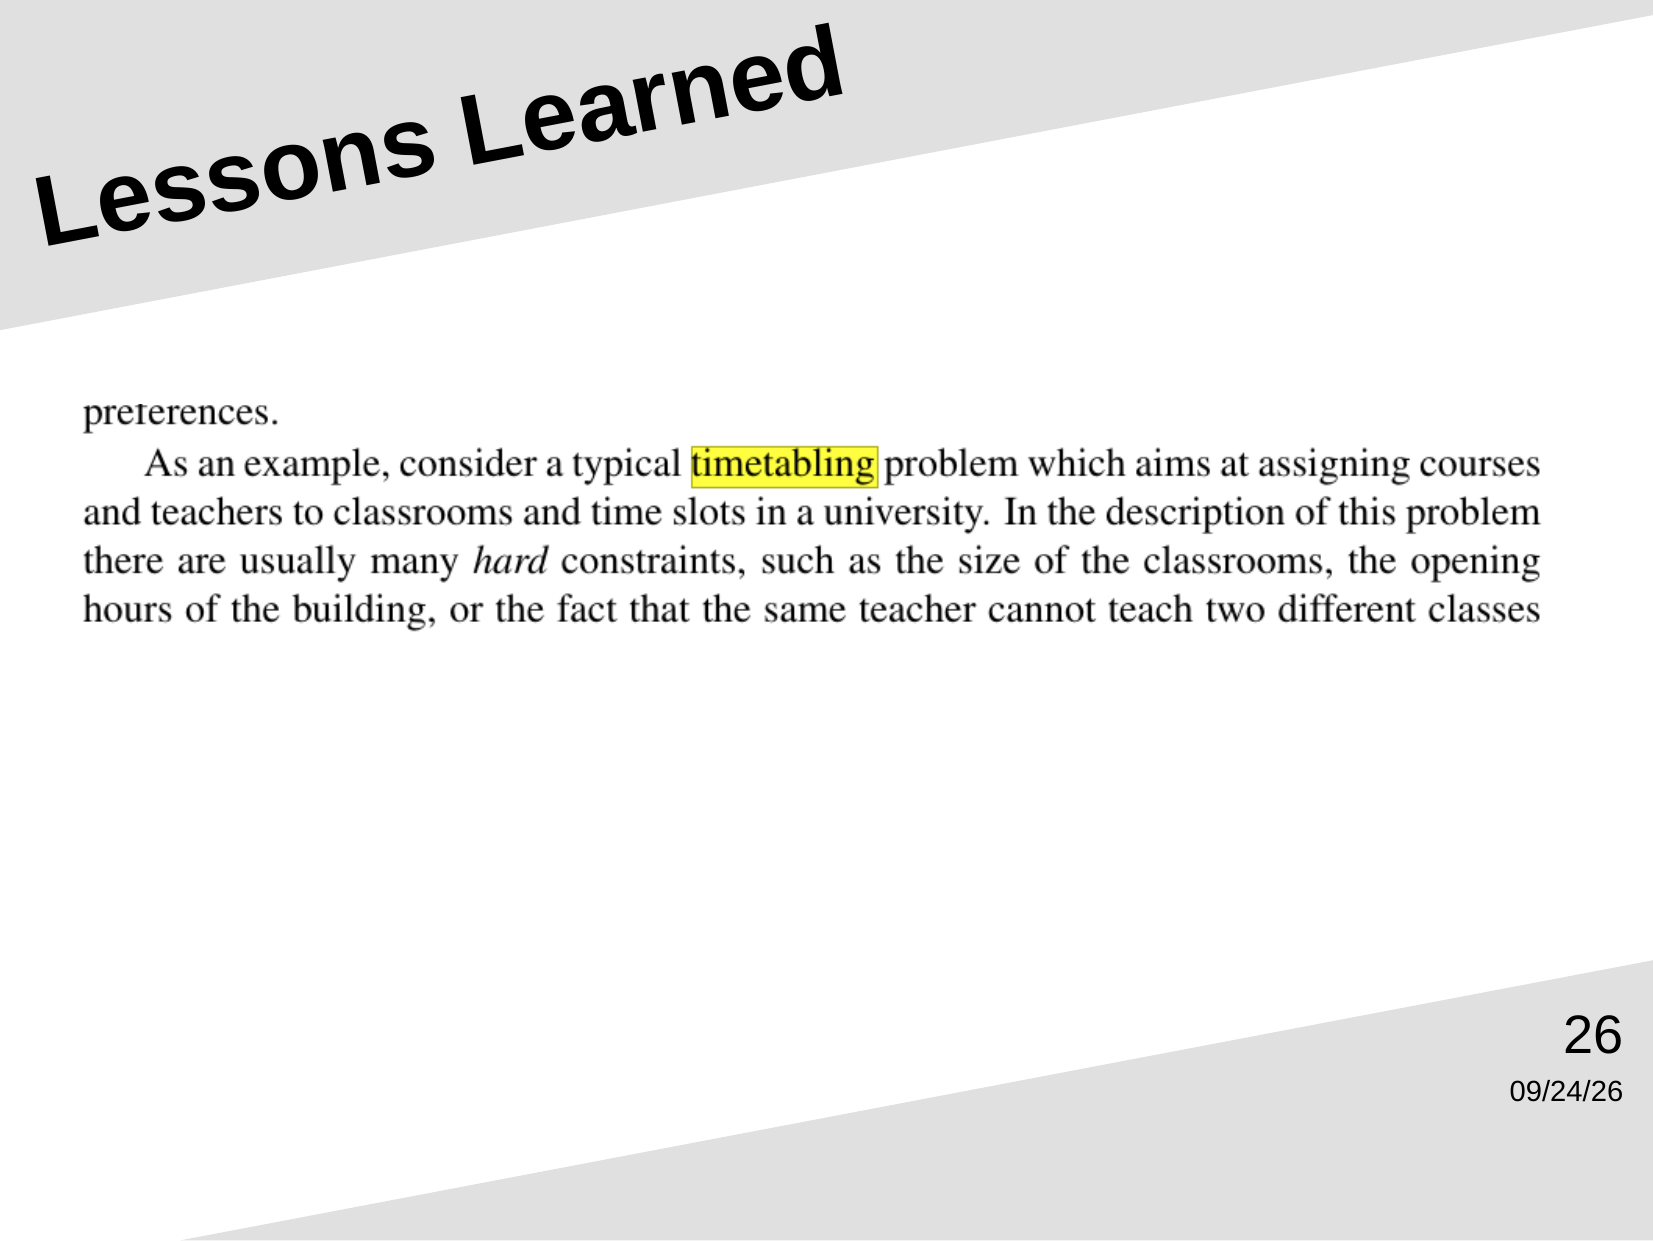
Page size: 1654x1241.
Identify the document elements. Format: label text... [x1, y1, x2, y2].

title Lessons Learned [16, 0, 1518, 315]
picture [29, 404, 1636, 658]
